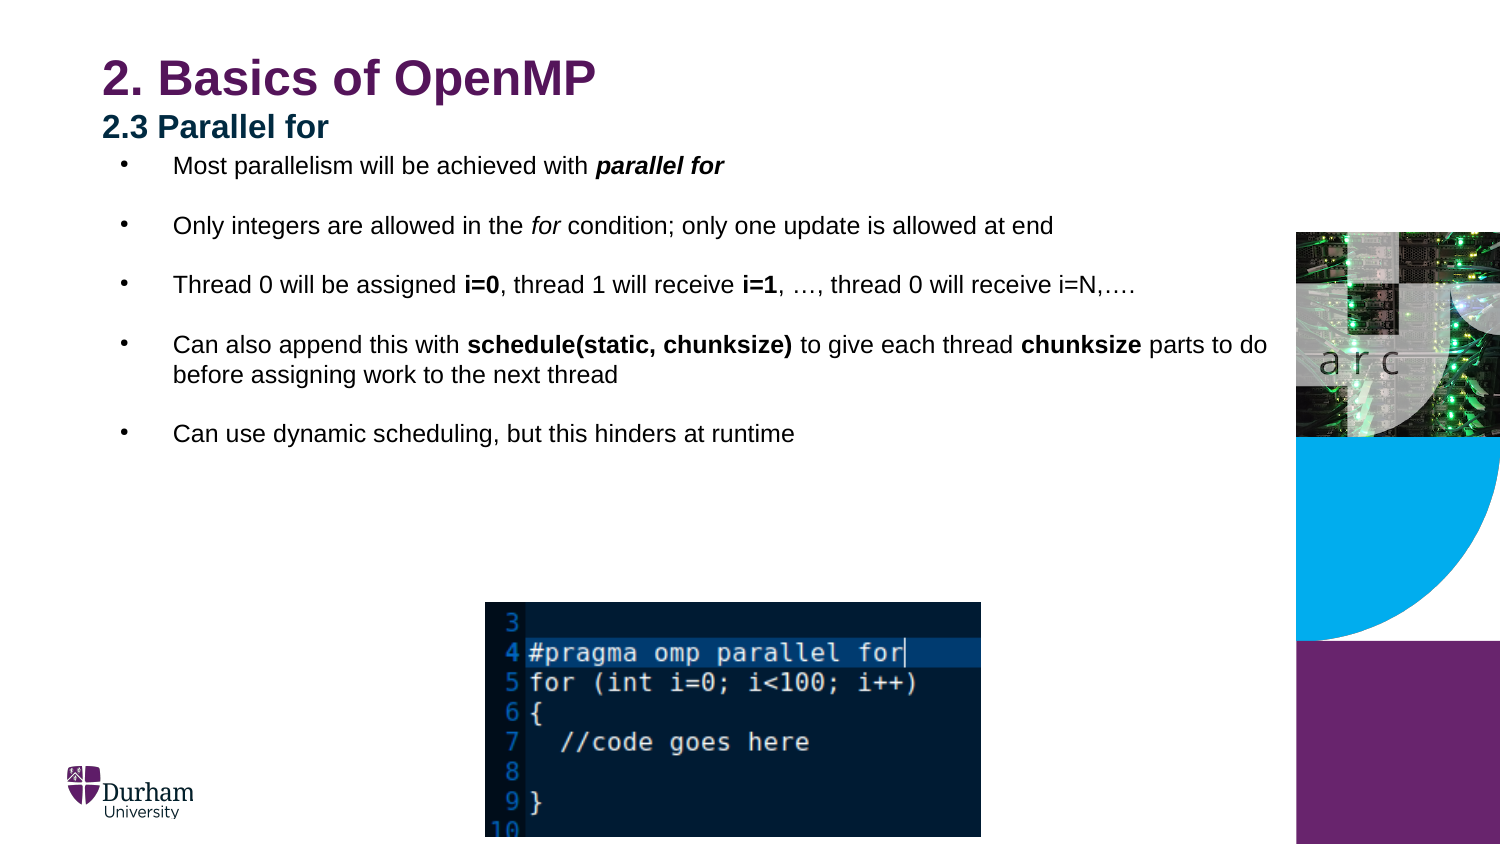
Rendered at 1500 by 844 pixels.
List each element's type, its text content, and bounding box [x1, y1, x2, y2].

picture [67, 766, 193, 819]
picture [1296, 232, 1500, 436]
list [101, 406, 1297, 745]
text_box [1296, 640, 1500, 844]
picture [485, 602, 981, 837]
list Most parallelism will be achieved with parallel for Only integers are allowed in the for condition; only one update is allowed at end Thread 0 will be assigned i=0, thread 1 will receive i=1, …, thread 0 will receive i=N,…. Can also append this with schedule(static, chunksize) to give each thread chunksize parts to do before assigning work to the next thread Can use dynamic scheduling, but this hinders at runtime [101, 150, 1297, 284]
title 2. Basics of OpenMP 2.3 Parallel for [101, 45, 1399, 187]
picture [1332, 467, 1500, 640]
